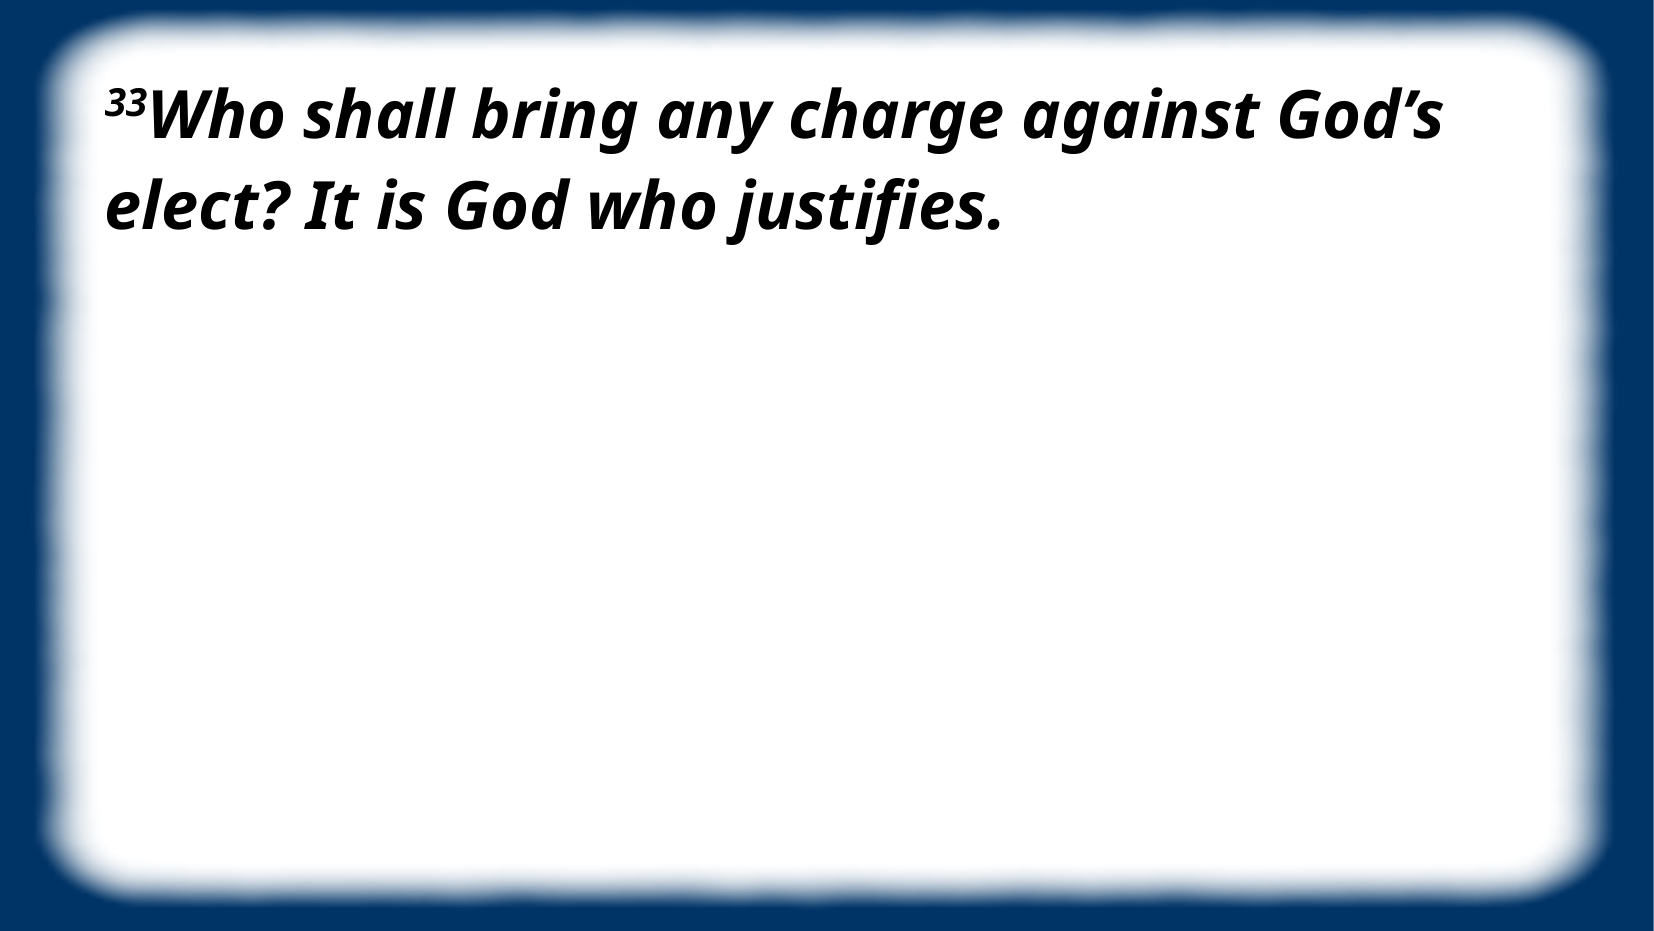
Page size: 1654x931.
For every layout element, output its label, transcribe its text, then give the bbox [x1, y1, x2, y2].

text_box 33Who shall bring any charge against God’s elect? It is God who justifies. [90, 60, 1546, 253]
picture [0, 0, 1654, 931]
